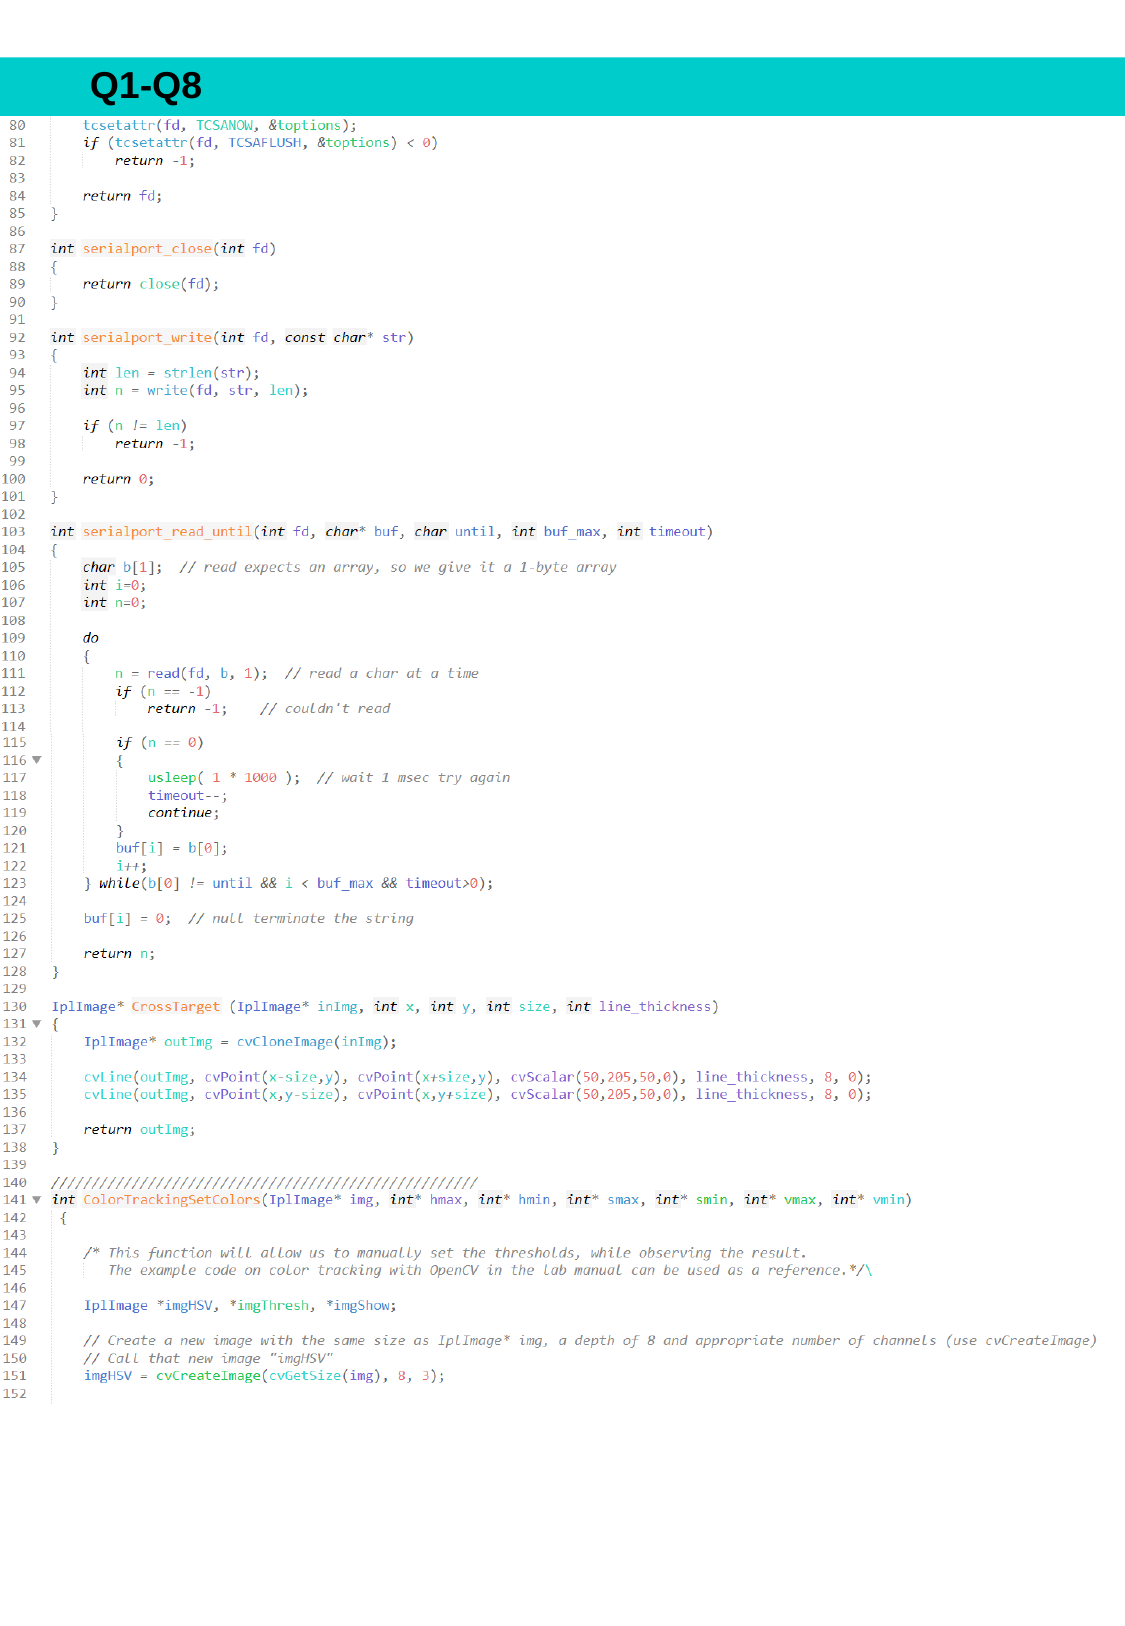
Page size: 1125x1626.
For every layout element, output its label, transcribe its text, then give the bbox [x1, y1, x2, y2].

text_box Q1-Q8 [0, 57, 1125, 116]
picture [0, 116, 1125, 1404]
